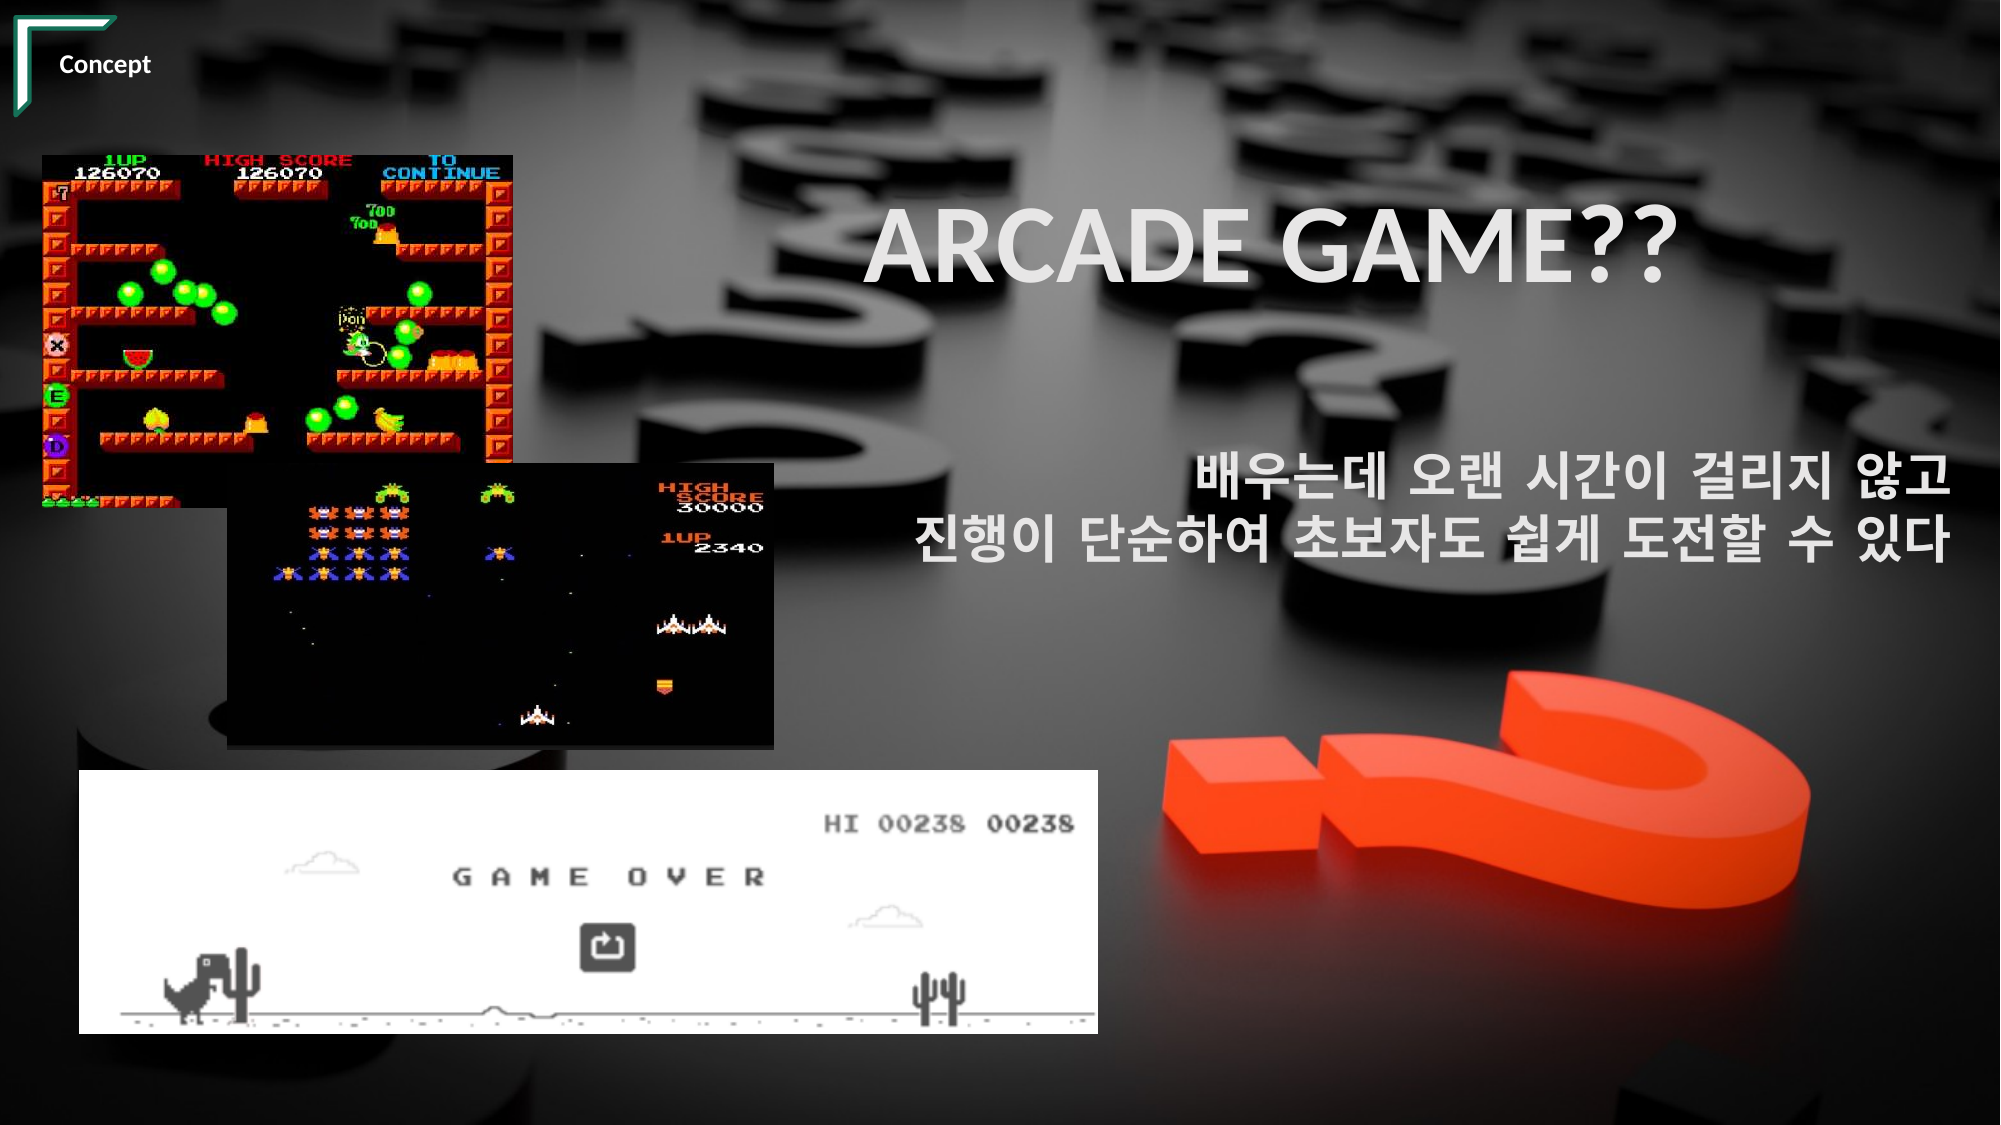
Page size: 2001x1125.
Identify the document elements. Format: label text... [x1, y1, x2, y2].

text_box Concept [44, 39, 285, 87]
text_box ARCADE GAME?? [726, 162, 1821, 313]
picture [0, 0, 2000, 1125]
text_box 배우는데 오랜 시간이 걸리지 않고 진행이 단순하여 초보자도 쉽게 도전할 수 있다 [898, 436, 1932, 577]
text_box [15, 17, 116, 116]
